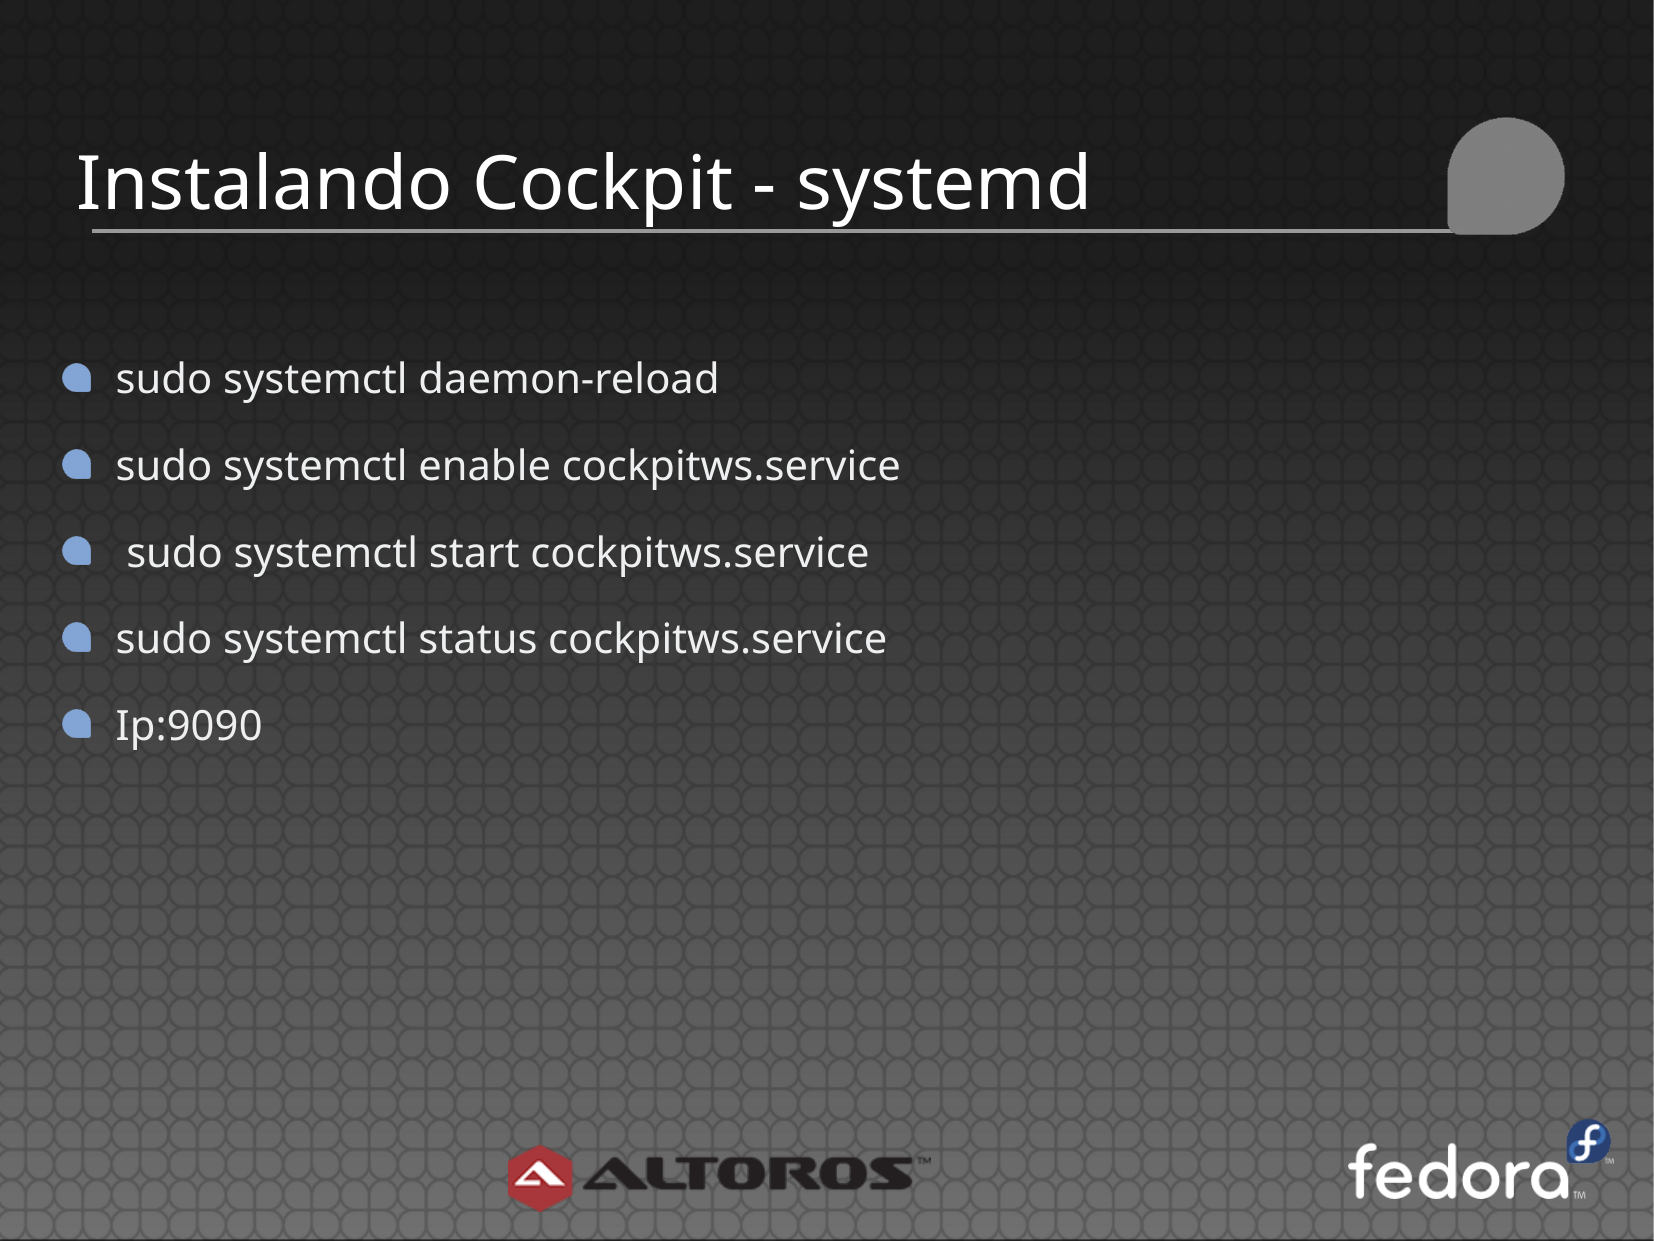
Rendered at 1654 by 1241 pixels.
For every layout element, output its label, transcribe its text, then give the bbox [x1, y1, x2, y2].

list sudo systemctl daemon-reload sudo systemctl enable cockpitws.service sudo systemctl start cockpitws.service sudo systemctl status cockpitws.service Ip:9090 [44, 182, 1533, 1148]
picture [0, 0, 1654, 1241]
title Instalando Cockpit - systemd [76, 112, 1566, 249]
